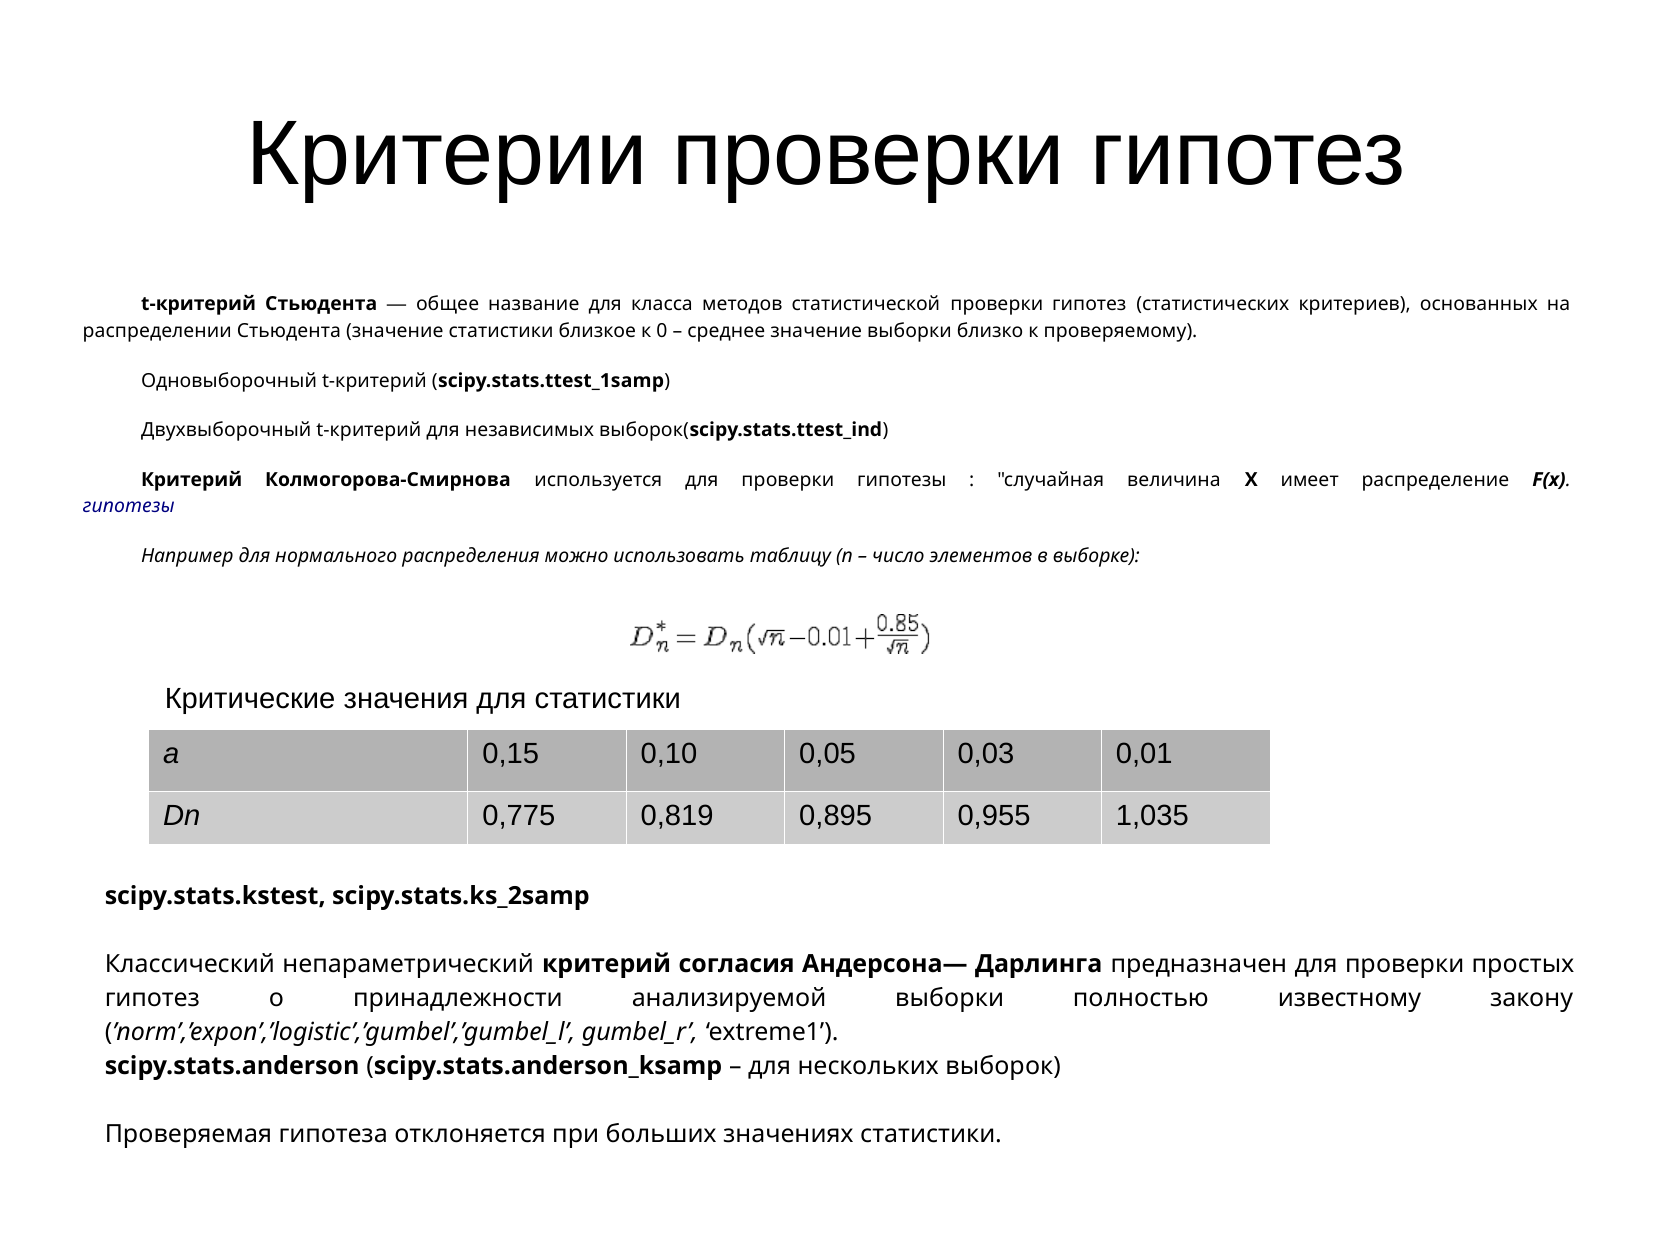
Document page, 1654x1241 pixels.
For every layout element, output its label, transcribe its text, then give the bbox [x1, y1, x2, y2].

text_box Критические значения для статистики [150, 675, 1366, 723]
table_header 0,15 [468, 730, 626, 791]
table_cell 0,775 [468, 792, 626, 844]
title Критерии проверки гипотез [82, 49, 1571, 257]
table_cell 0,819 [627, 792, 784, 844]
list t-критерий Стьюдента — общее название для класса методов статистической проверки гипотез (статистических критериев), основанных на распределении Стьюдента (значение статистики близкое к 0 – среднее значение выборки близко к проверяемому). Одновыборочный t-критерий (scipy.stats.ttest_1samp) Двухвыборочный t-критерий для независимых выборок(scipy.stats.ttest_ind) Критерий Колмогорова-Смирнова используется для проверки гипотезы : "случайная величина Х имеет распределение F(x). гипотезы Например для нормального распределения можно использовать таблицу (n – число элементов в выборке): [82, 290, 1571, 571]
table_header 0,05 [785, 730, 943, 791]
table_cell 0,955 [944, 792, 1101, 844]
table_header a [149, 730, 467, 791]
table_cell 0,895 [785, 792, 943, 844]
table_header 0,10 [627, 730, 784, 791]
table_header 0,03 [944, 730, 1101, 791]
text_box scipy.stats.kstest, scipy.stats.ks_2samp Классический непараметрический критерий согласия Андерсона— Дарлинга предназначен для проверки простых гипотез о принадлежности анализируемой выборки полностью известному закону (’norm’,’expon’,’logistic’,’gumbel’,’gumbel_l’, gumbel_r’, ‘extreme1’). scipy.stats.anderson (scipy.stats.anderson_ksamp – для нескольких выборок) Проверяемая гипотеза отклоняется при больших значениях статистики. [90, 870, 1591, 1156]
picture [630, 614, 931, 654]
table_cell Dn [149, 792, 467, 844]
table_cell 1,035 [1102, 792, 1270, 844]
table_header 0,01 [1102, 730, 1270, 791]
